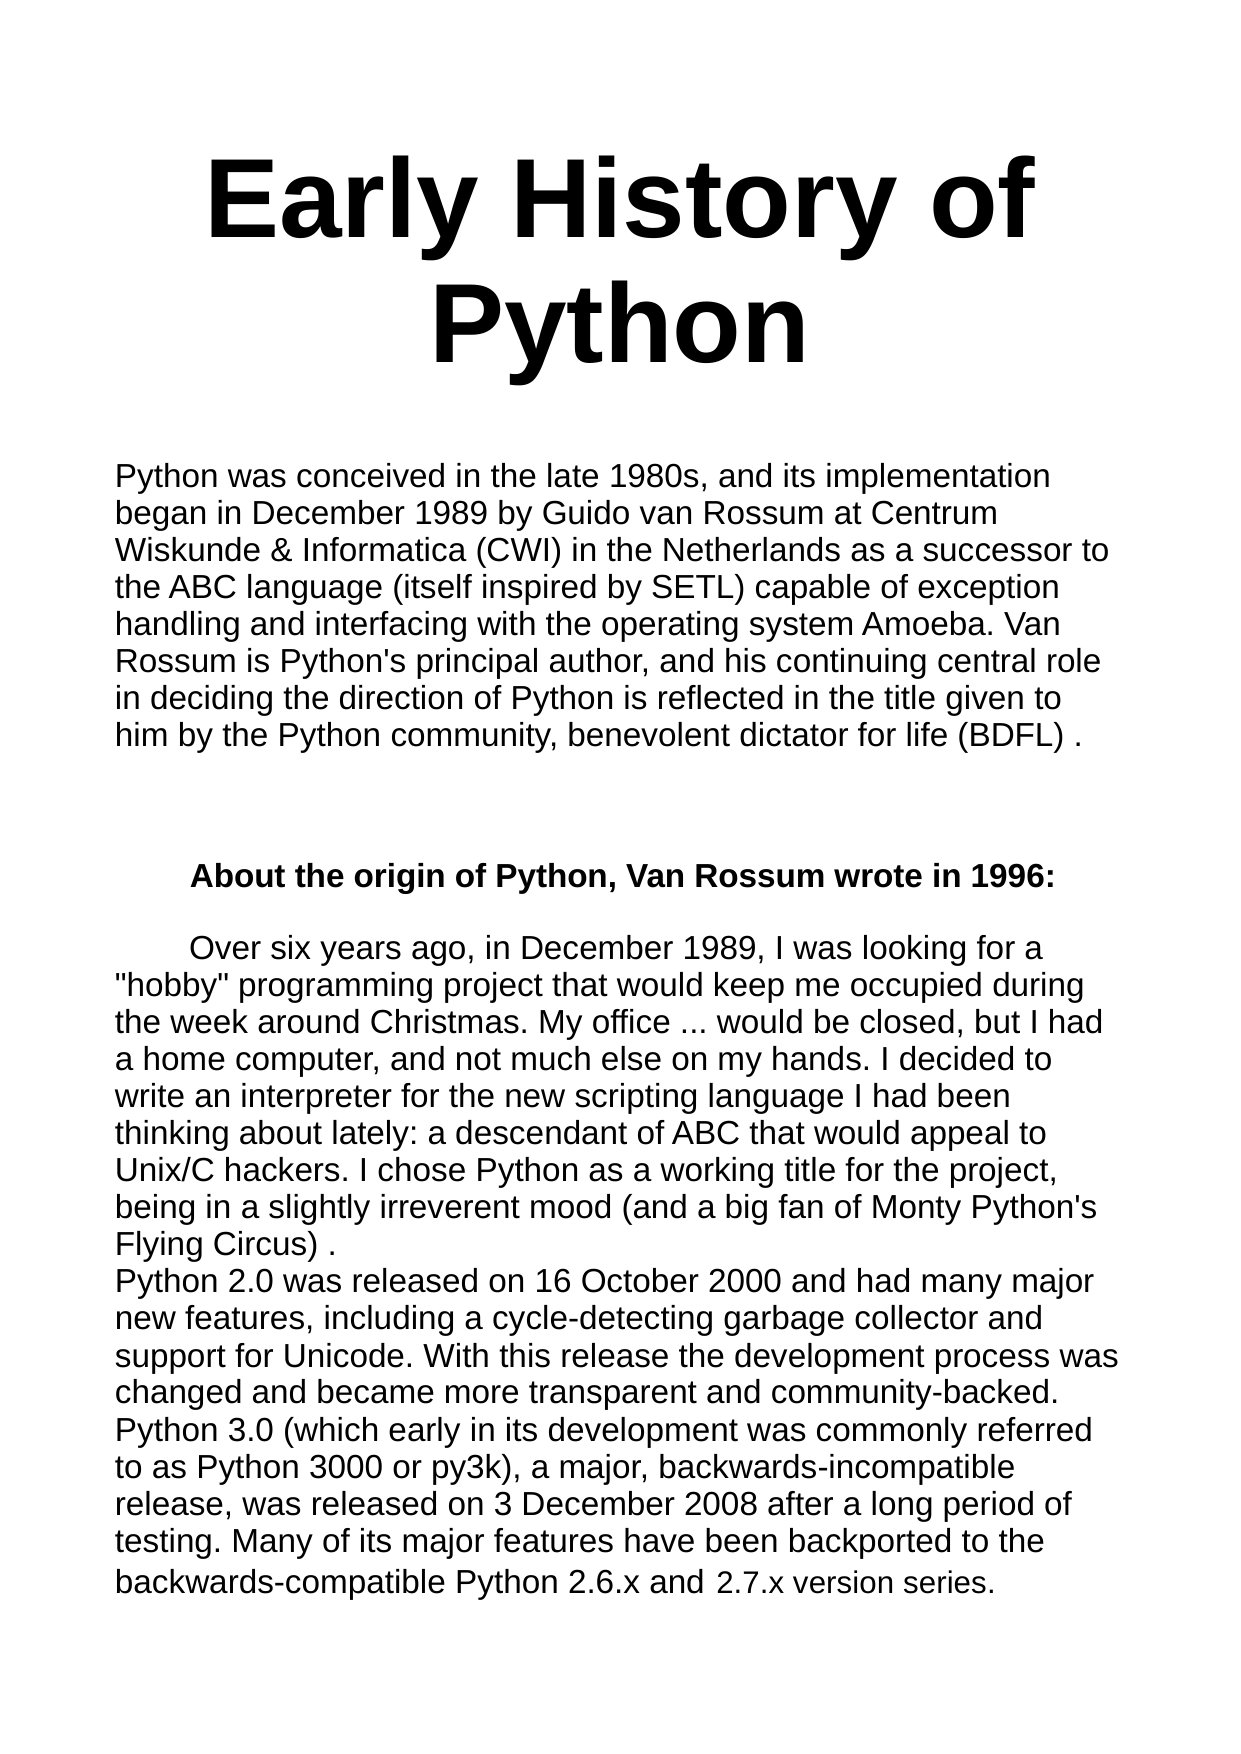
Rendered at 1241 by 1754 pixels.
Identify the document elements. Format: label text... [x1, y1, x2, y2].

title Early History of Python [115, 124, 1125, 398]
subtitle Python was conceived in the late 1980s, and its implementation began in December 1989 by Guido van Rossum at Centrum Wiskunde & Informatica (CWI) in the Netherlands as a successor to the ABC language (itself inspired by SETL) capable of exception handling and interfacing with the operating system Amoeba. Van Rossum is Python's principal author, and his continuing central role in deciding the direction of Python is reflected in the title given to him by the Python community, benevolent dictator for life (BDFL) . About the origin of Python, Van Rossum wrote in 1996: Over six years ago, in December 1989, I was looking for a "hobby" programming project that would keep me occupied during the week around Christmas. My office ... would be closed, but I had a home computer, and not much else on my hands. I decided to write an interpreter for the new scripting language I had been thinking about lately: a descendant of ABC that would appeal to Unix/C hackers. I chose Python as a working title for the project, being in a slightly irreverent mood (and a big fan of Monty Python's Flying Circus) . Python 2.0 was released on 16 October 2000 and had many major new features, including a cycle-detecting garbage collector and support for Unicode. With this release the development process was changed and became more transparent and community-backed. Python 3.0 (which early in its development was commonly referred to as Python 3000 or py3k), a major, backwards-incompatible release, was released on 3 December 2008 after a long period of testing. Many of its major features have been backported to the backwards-compatible Python 2.6.x and 2.7.x version series. [115, 439, 1125, 1619]
